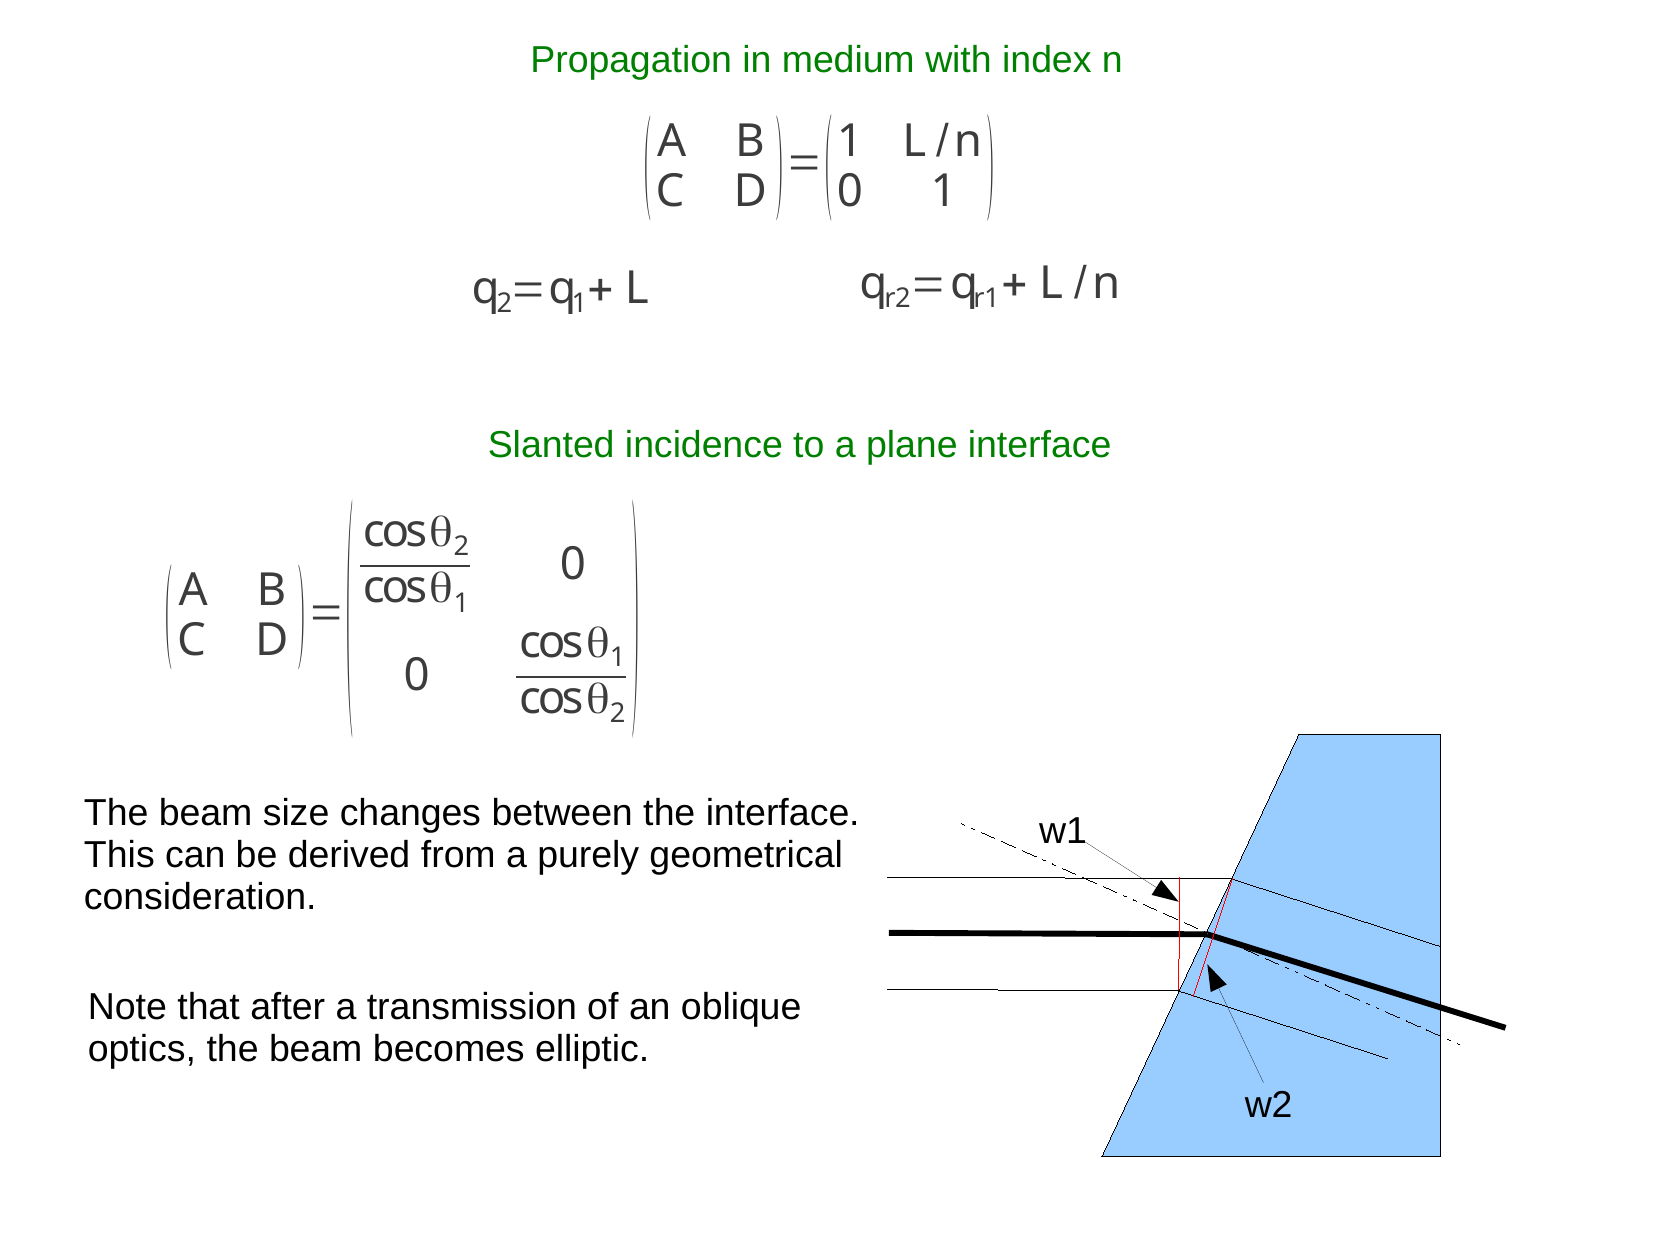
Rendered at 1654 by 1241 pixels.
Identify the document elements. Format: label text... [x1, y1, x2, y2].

text_box [1101, 938, 1441, 1157]
text_box Propagation in medium with index n [515, 31, 1138, 89]
text_box Note that after a transmission of an oblique optics, the beam becomes elliptic. [73, 978, 817, 1078]
chart [158, 496, 646, 742]
chart [636, 111, 1002, 224]
text_box w2 [1229, 1075, 1308, 1133]
text_box The beam size changes between the interface. This can be derived from a purely geometrical consideration. [69, 784, 875, 926]
text_box [1207, 734, 1441, 1004]
chart [853, 262, 1126, 315]
text_box Slanted incidence to a plane interface [473, 416, 1127, 473]
chart [465, 268, 663, 319]
text_box w1 [1024, 802, 1102, 870]
